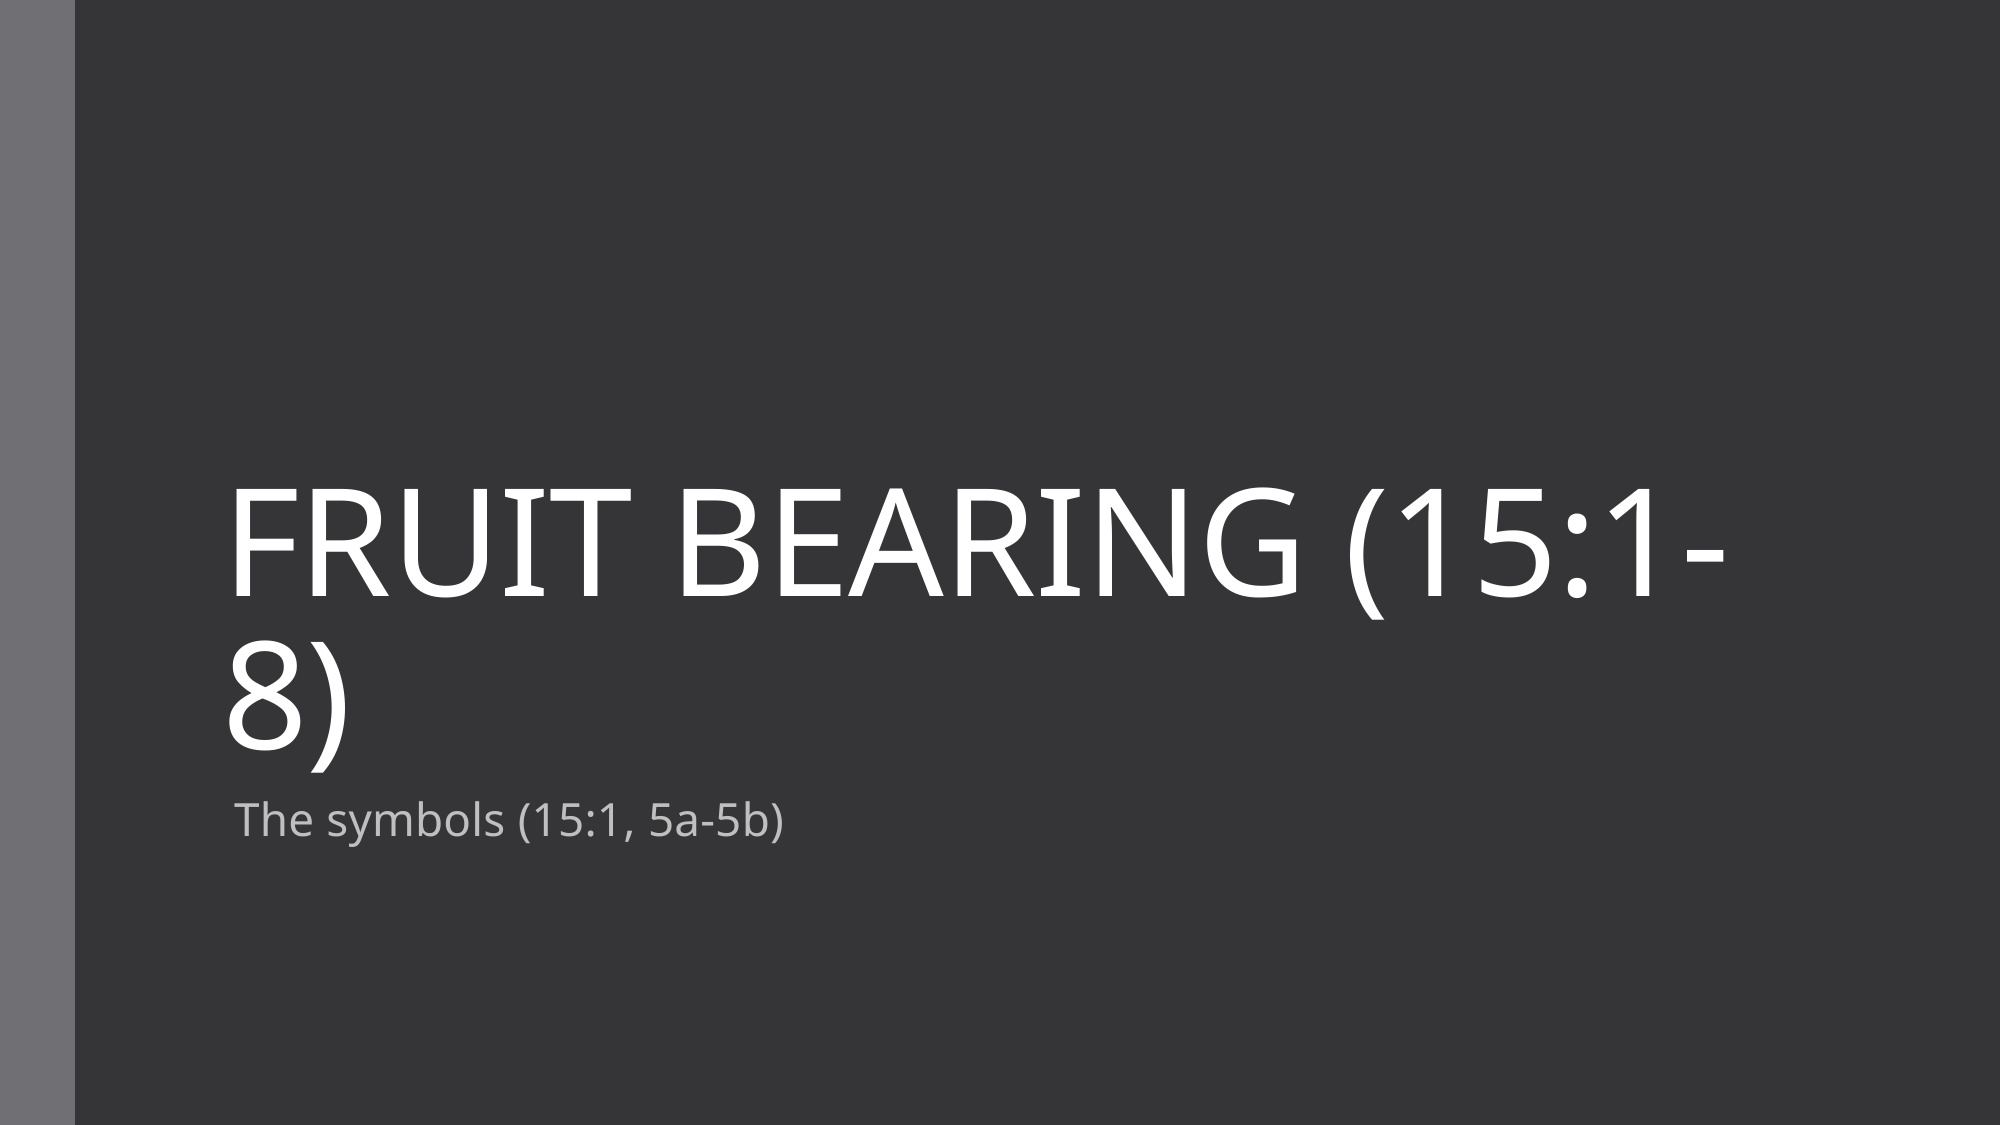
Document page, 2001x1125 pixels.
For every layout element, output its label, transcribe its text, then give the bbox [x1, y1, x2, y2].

title FRUIT BEARING (15:1-8) [206, 124, 1752, 787]
subtitle The symbols (15:1, 5a-5b) [206, 787, 1752, 1066]
